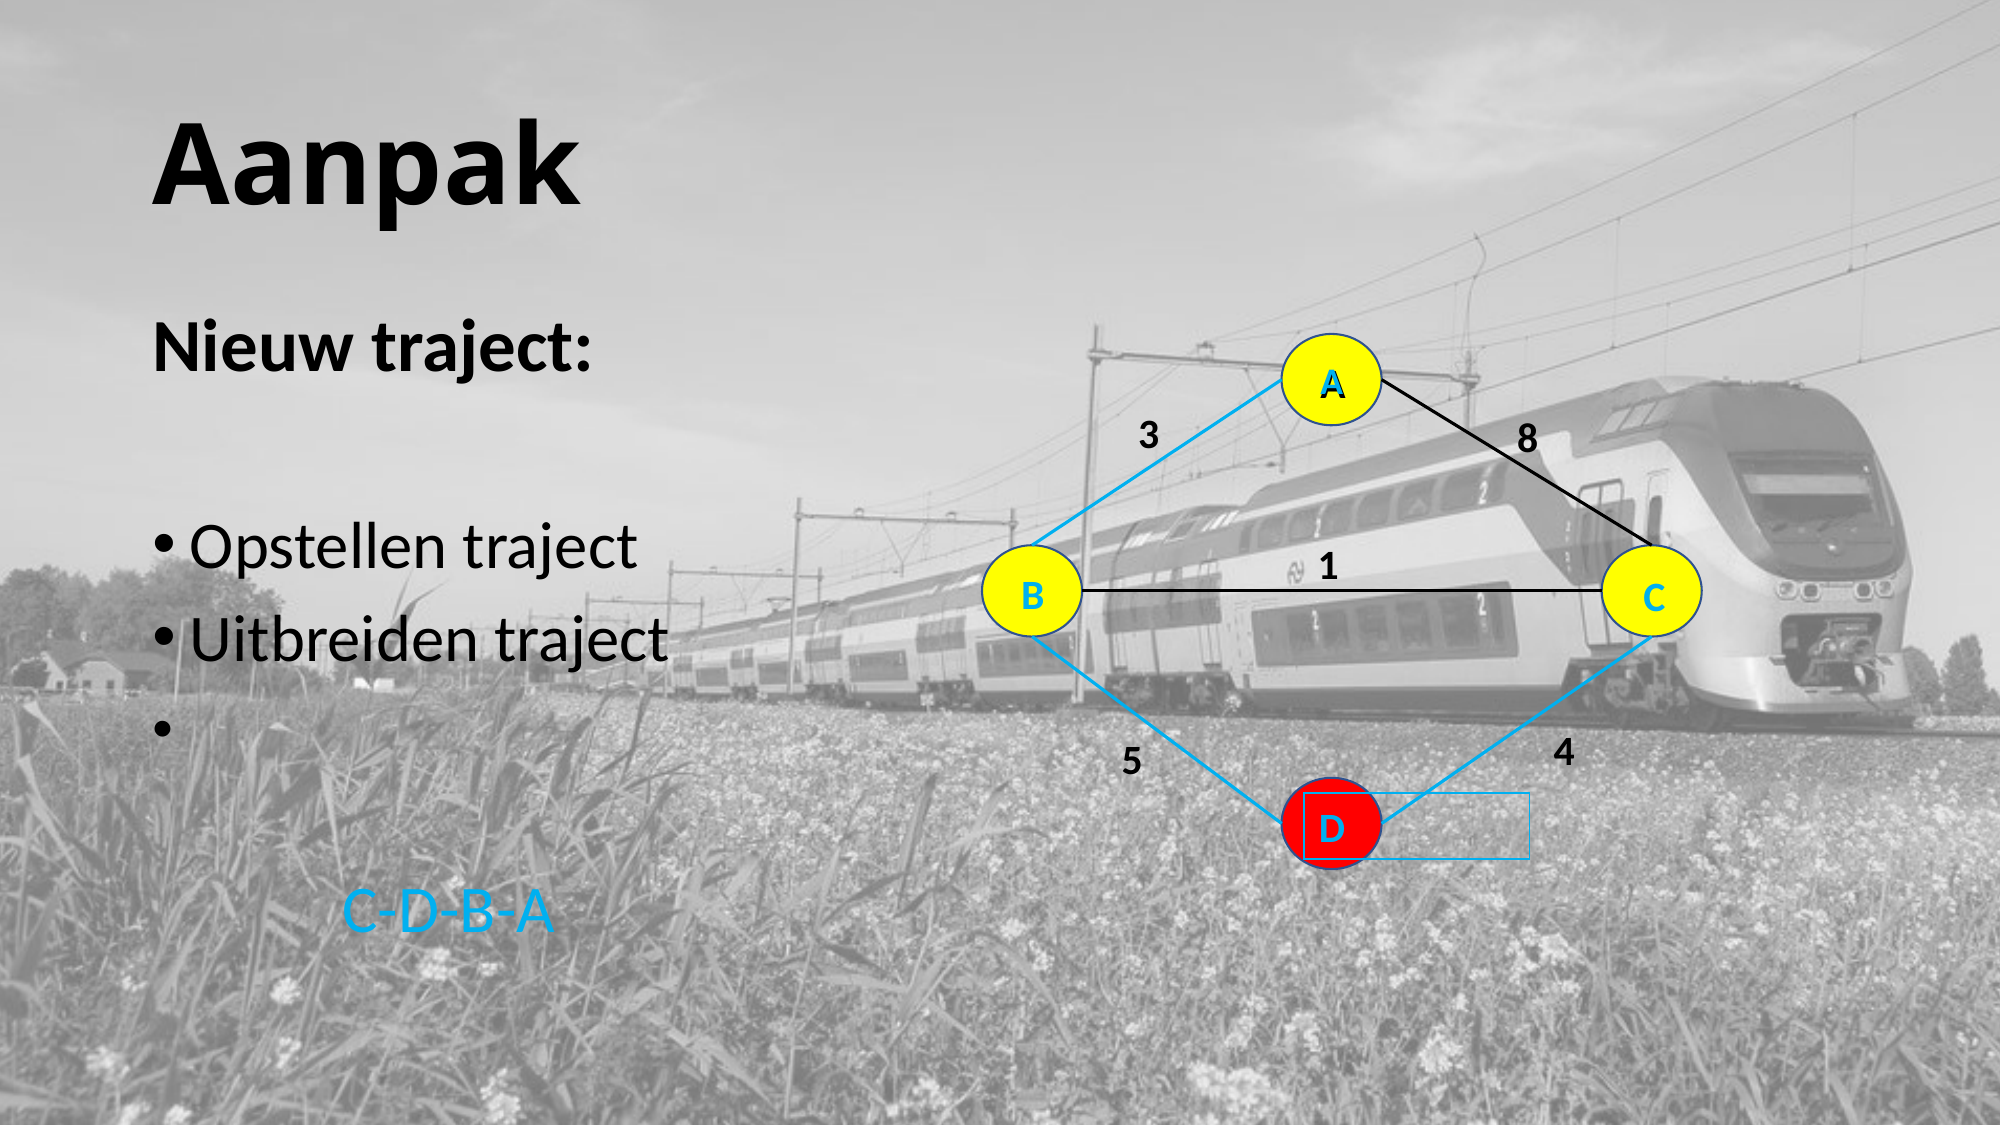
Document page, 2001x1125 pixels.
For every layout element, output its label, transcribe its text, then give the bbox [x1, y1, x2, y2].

list Nieuw traject: Opstellen traject Uitbreiden traject C-D-B-A [137, 299, 1863, 1014]
text_box 3 [1123, 398, 1349, 465]
text_box [1281, 777, 1368, 870]
text_box 4 [1538, 716, 1765, 782]
text_box 5 [1106, 724, 1333, 791]
text_box 8 [1502, 402, 1729, 469]
text_box D [1303, 793, 1530, 859]
text_box [1281, 333, 1369, 398]
text_box B [1006, 560, 1232, 627]
text_box 1 [1302, 530, 1529, 596]
text_box [1349, 415, 1364, 423]
text_box A [1305, 349, 1532, 410]
text_box C [1628, 562, 1855, 629]
text_box A [1349, 410, 1502, 415]
text_box [982, 545, 1069, 637]
text_box [1601, 545, 1691, 637]
picture [0, 0, 2000, 1125]
title Aanpak [137, 59, 1863, 278]
